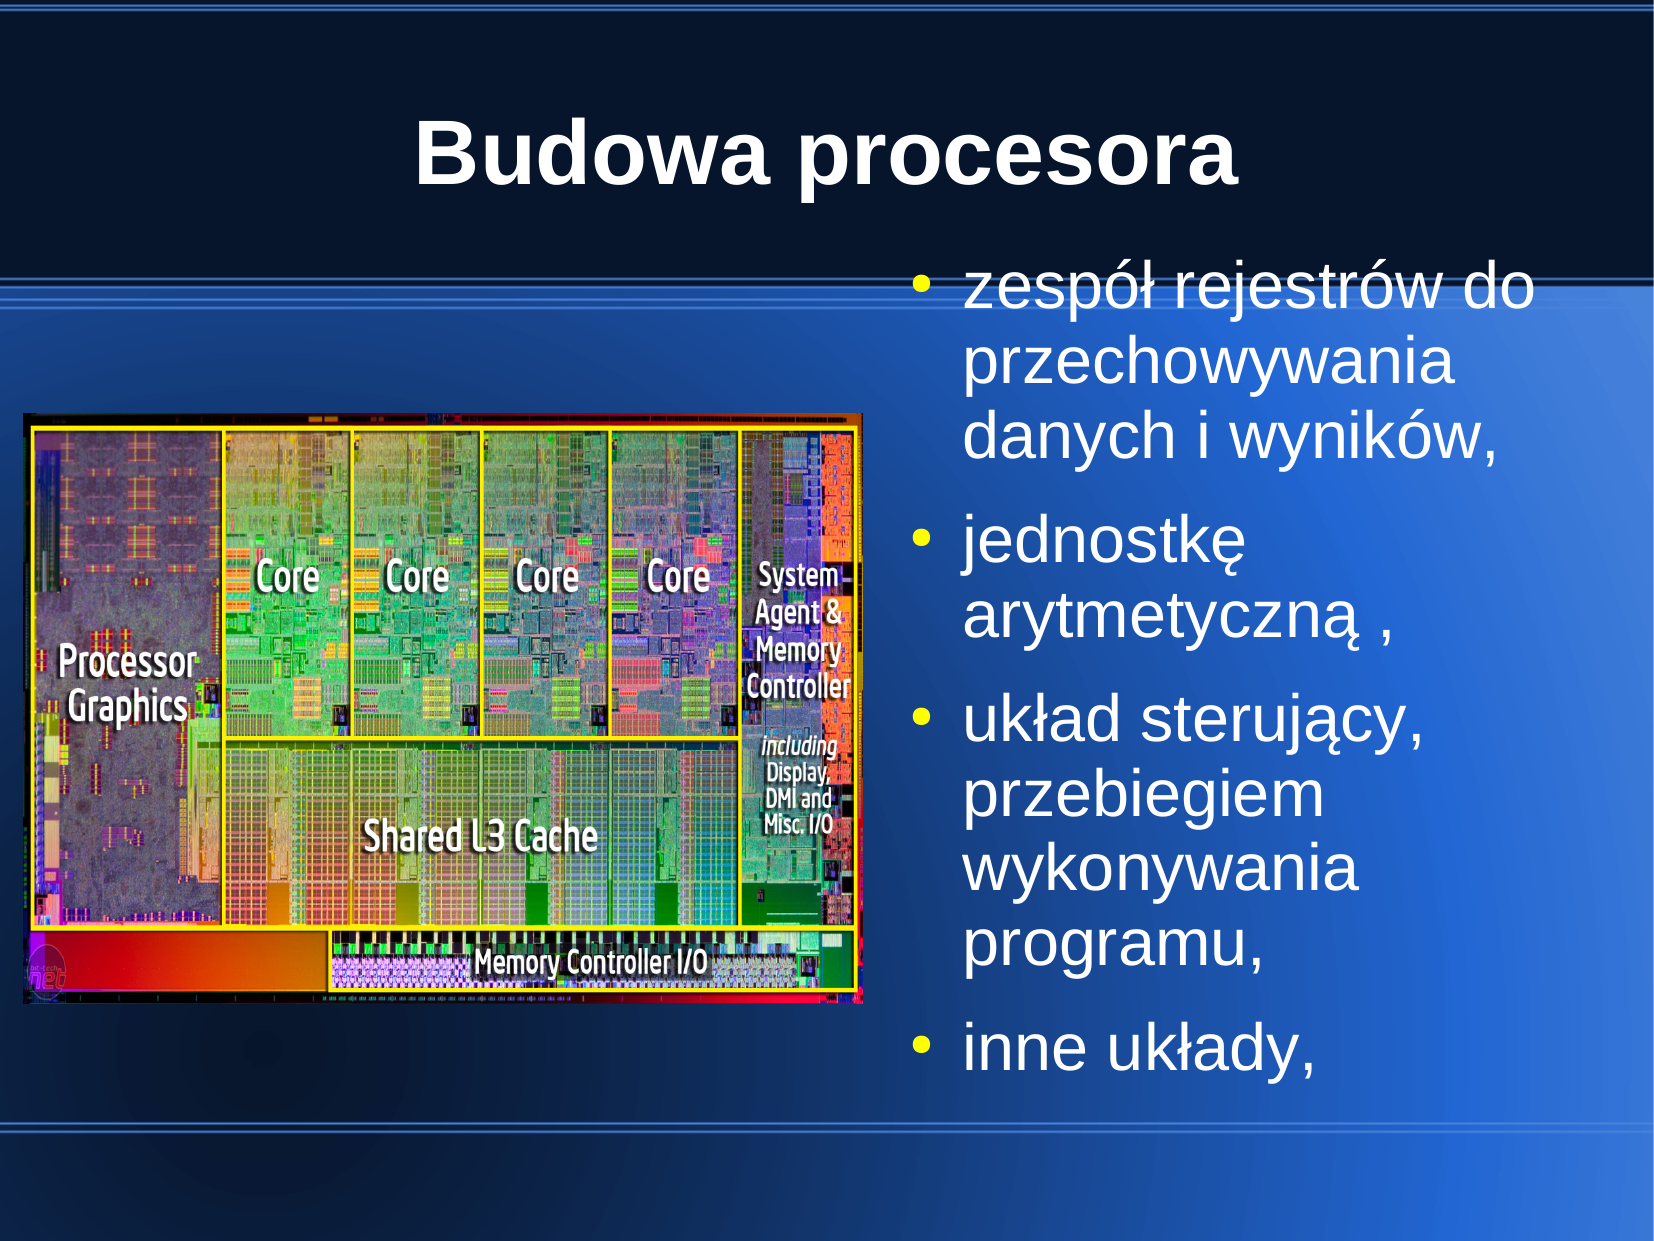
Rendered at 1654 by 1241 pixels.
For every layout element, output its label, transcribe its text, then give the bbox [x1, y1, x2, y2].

picture [0, 0, 1654, 1241]
title Budowa procesora [82, 49, 1571, 257]
list zespół rejestrów do przechowywania danych i wyników, jednostkę arytmetyczną , układ sterujący, przebiegiem wykonywania programu, inne układy, [891, 248, 1619, 1085]
